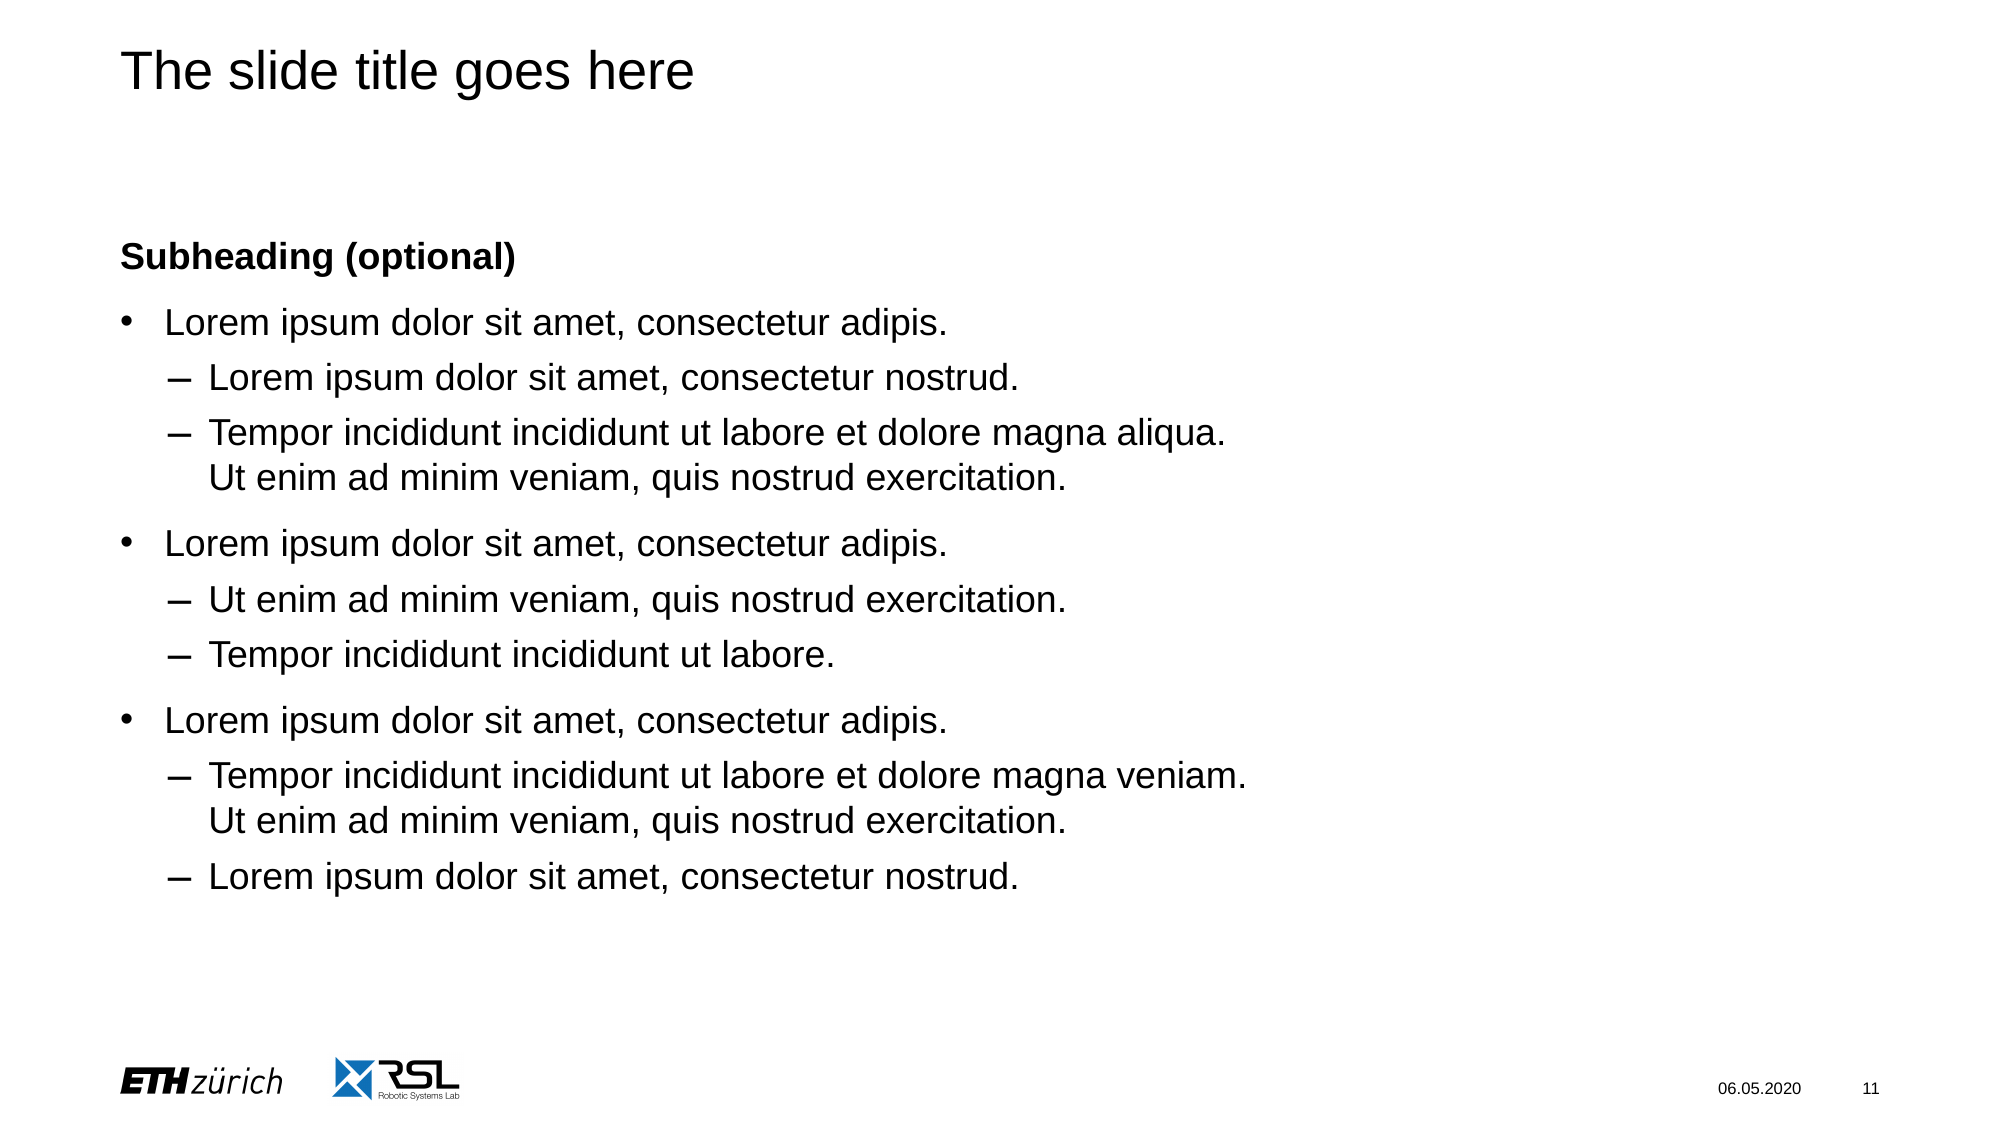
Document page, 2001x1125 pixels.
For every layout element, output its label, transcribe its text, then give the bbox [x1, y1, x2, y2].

list Subheading (optional) Lorem ipsum dolor sit amet, consectetur adipis. Lorem ipsum dolor sit amet, consectetur nostrud. Tempor incididunt incididunt ut labore et dolore magna aliqua. Ut enim ad minim veniam, quis nostrud exercitation. Lorem ipsum dolor sit amet, consectetur adipis. Ut enim ad minim veniam, quis nostrud exercitation. Tempor incididunt incididunt ut labore. Lorem ipsum dolor sit amet, consectetur adipis. Tempor incididunt incididunt ut labore et dolore magna veniam. Ut enim ad minim veniam, quis nostrud exercitation. Lorem ipsum dolor sit amet, consectetur nostrud. [120, 231, 1880, 1000]
picture [120, 1067, 282, 1094]
title The slide title goes here [120, 42, 1880, 191]
slide_number <number> [1827, 1069, 1880, 1106]
picture [327, 1052, 464, 1106]
slide_number 06.05.2020 [1718, 1069, 1819, 1106]
